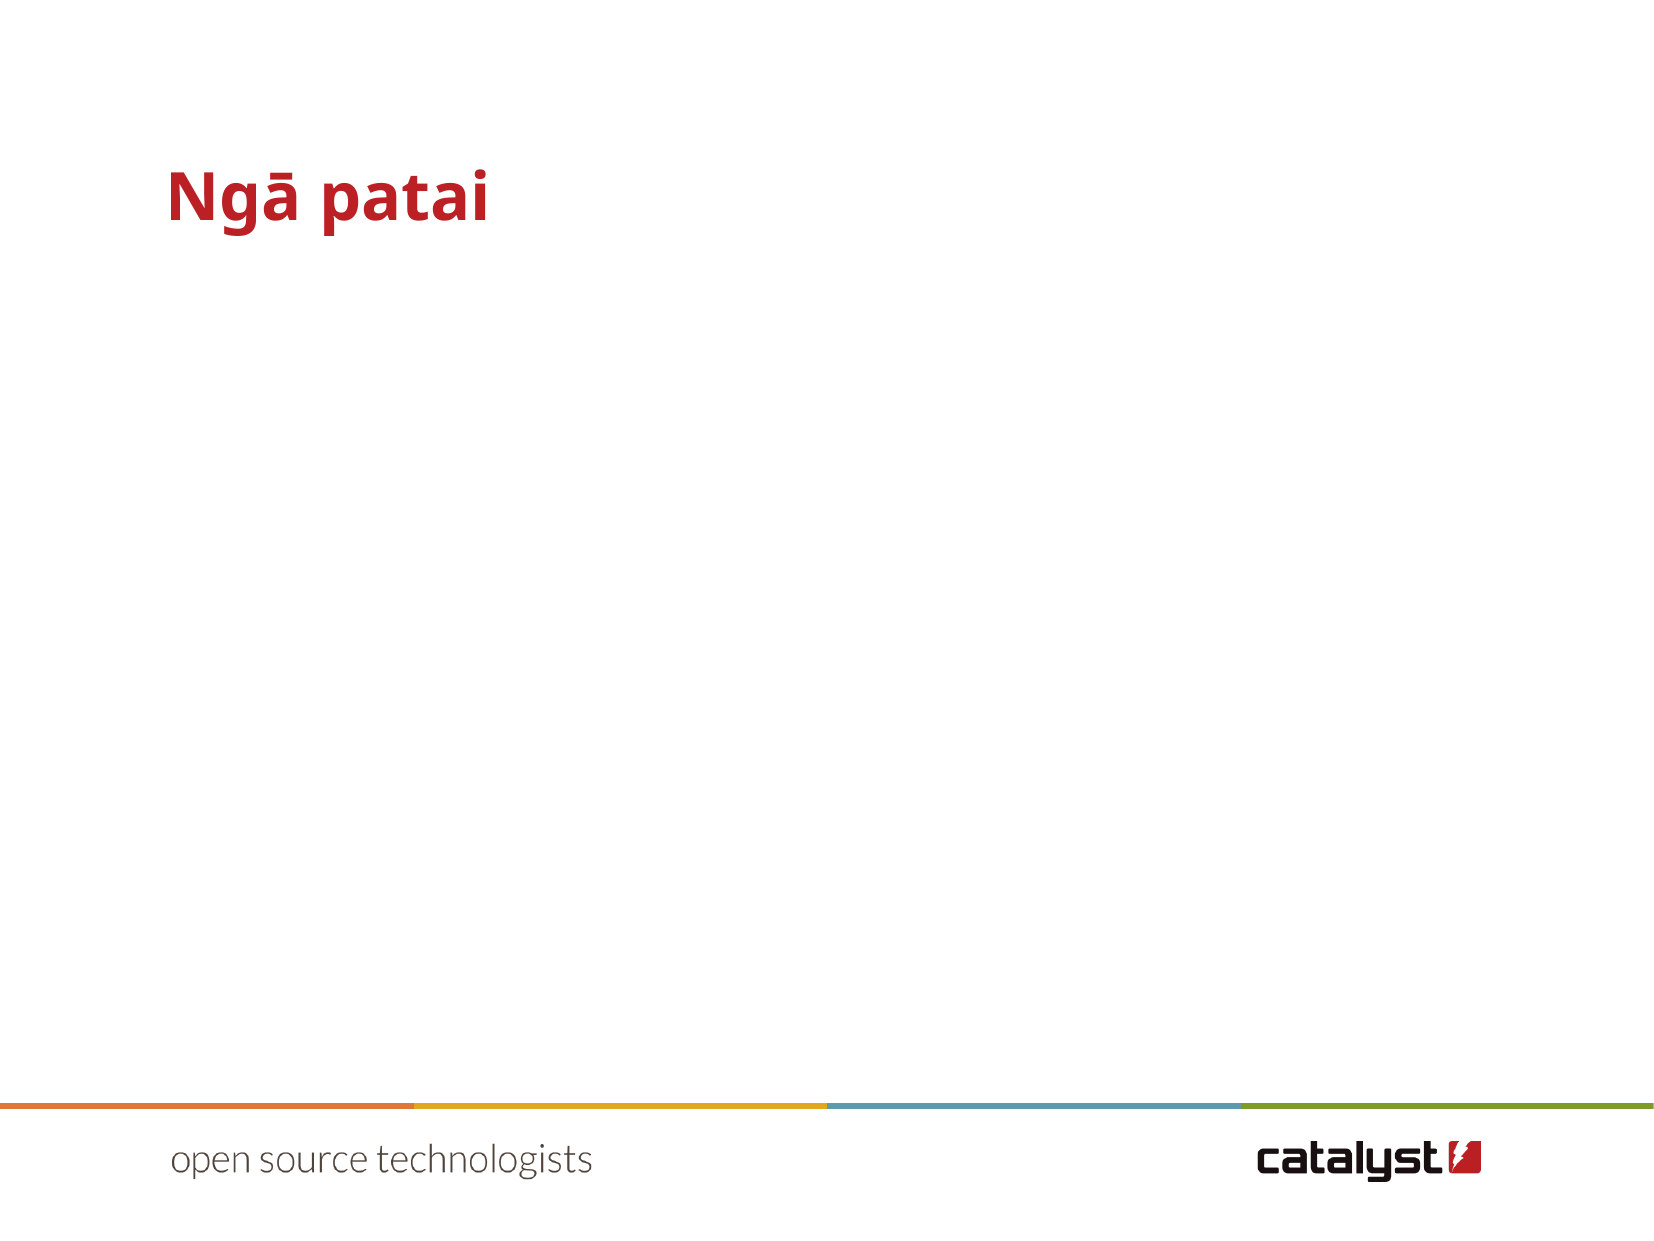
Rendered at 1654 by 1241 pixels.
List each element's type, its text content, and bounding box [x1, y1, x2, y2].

title Ngā patai [165, 90, 1489, 298]
picture [0, 1103, 1654, 1182]
